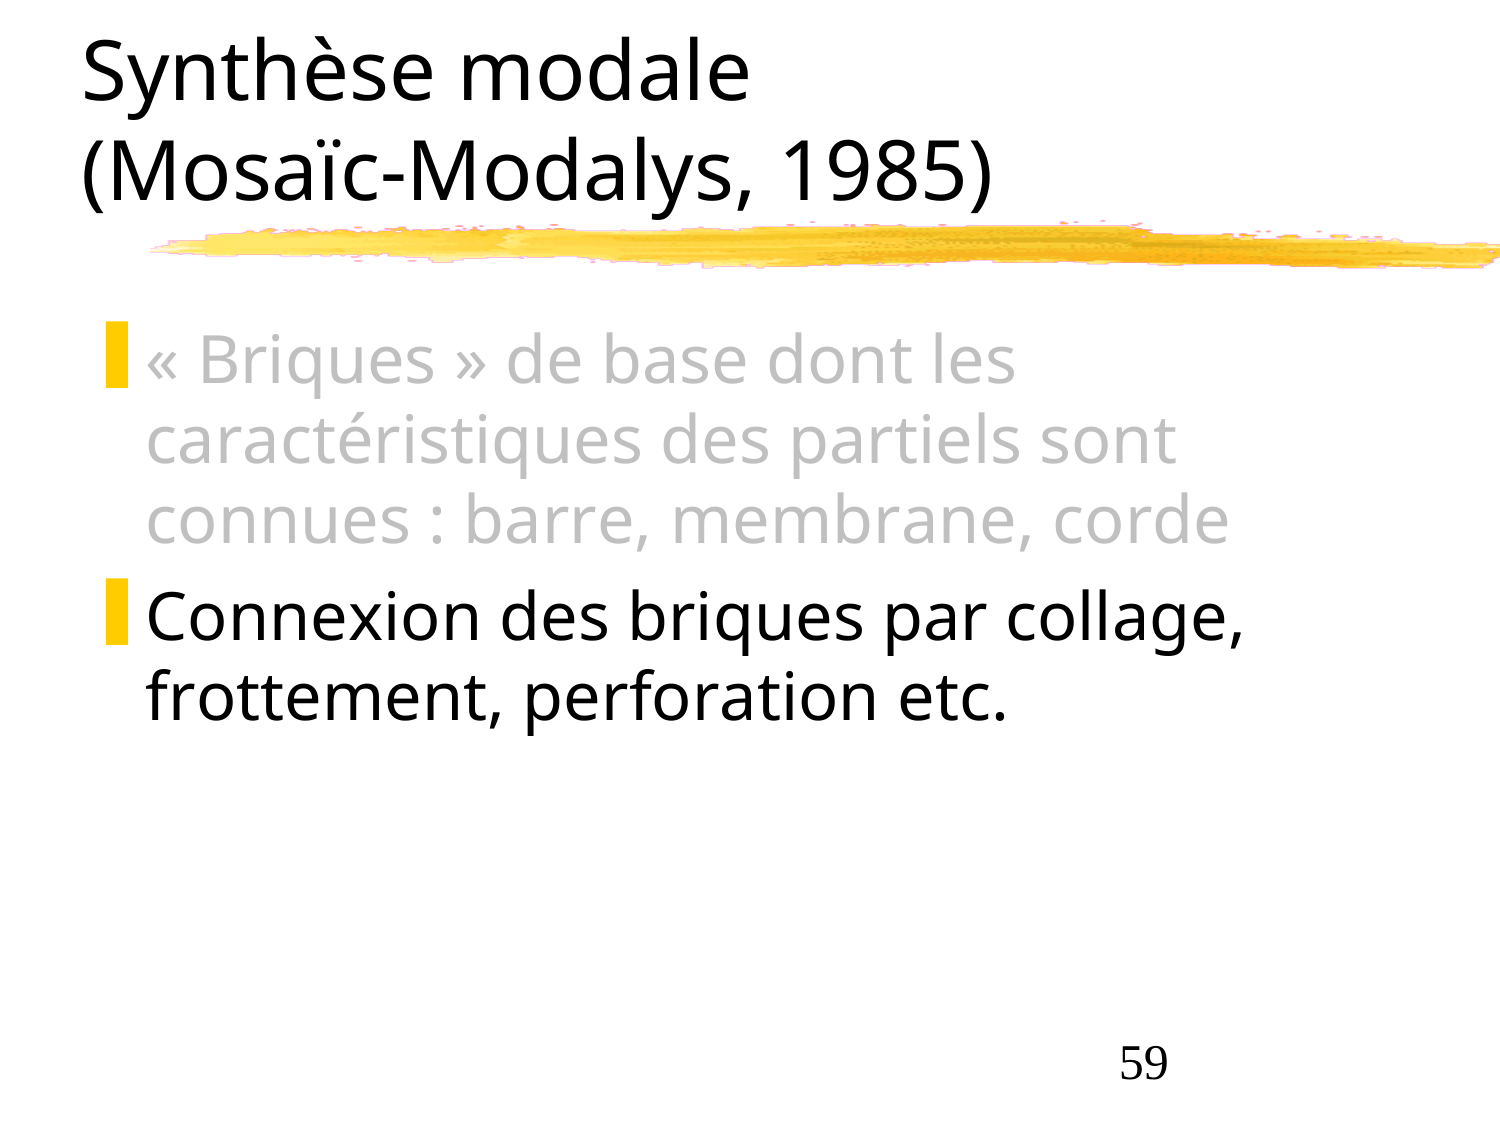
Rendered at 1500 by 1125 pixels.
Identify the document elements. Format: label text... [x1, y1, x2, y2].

title Synthèse modale (Mosaïc-Modalys, 1985) [66, 8, 1342, 225]
list « Briques » de base dont les caractéristiques des partiels sont connues : barre, membrane, corde Connexion des briques par collage, frottement, perforation etc. [74, 309, 1417, 1052]
picture [150, 215, 1500, 279]
